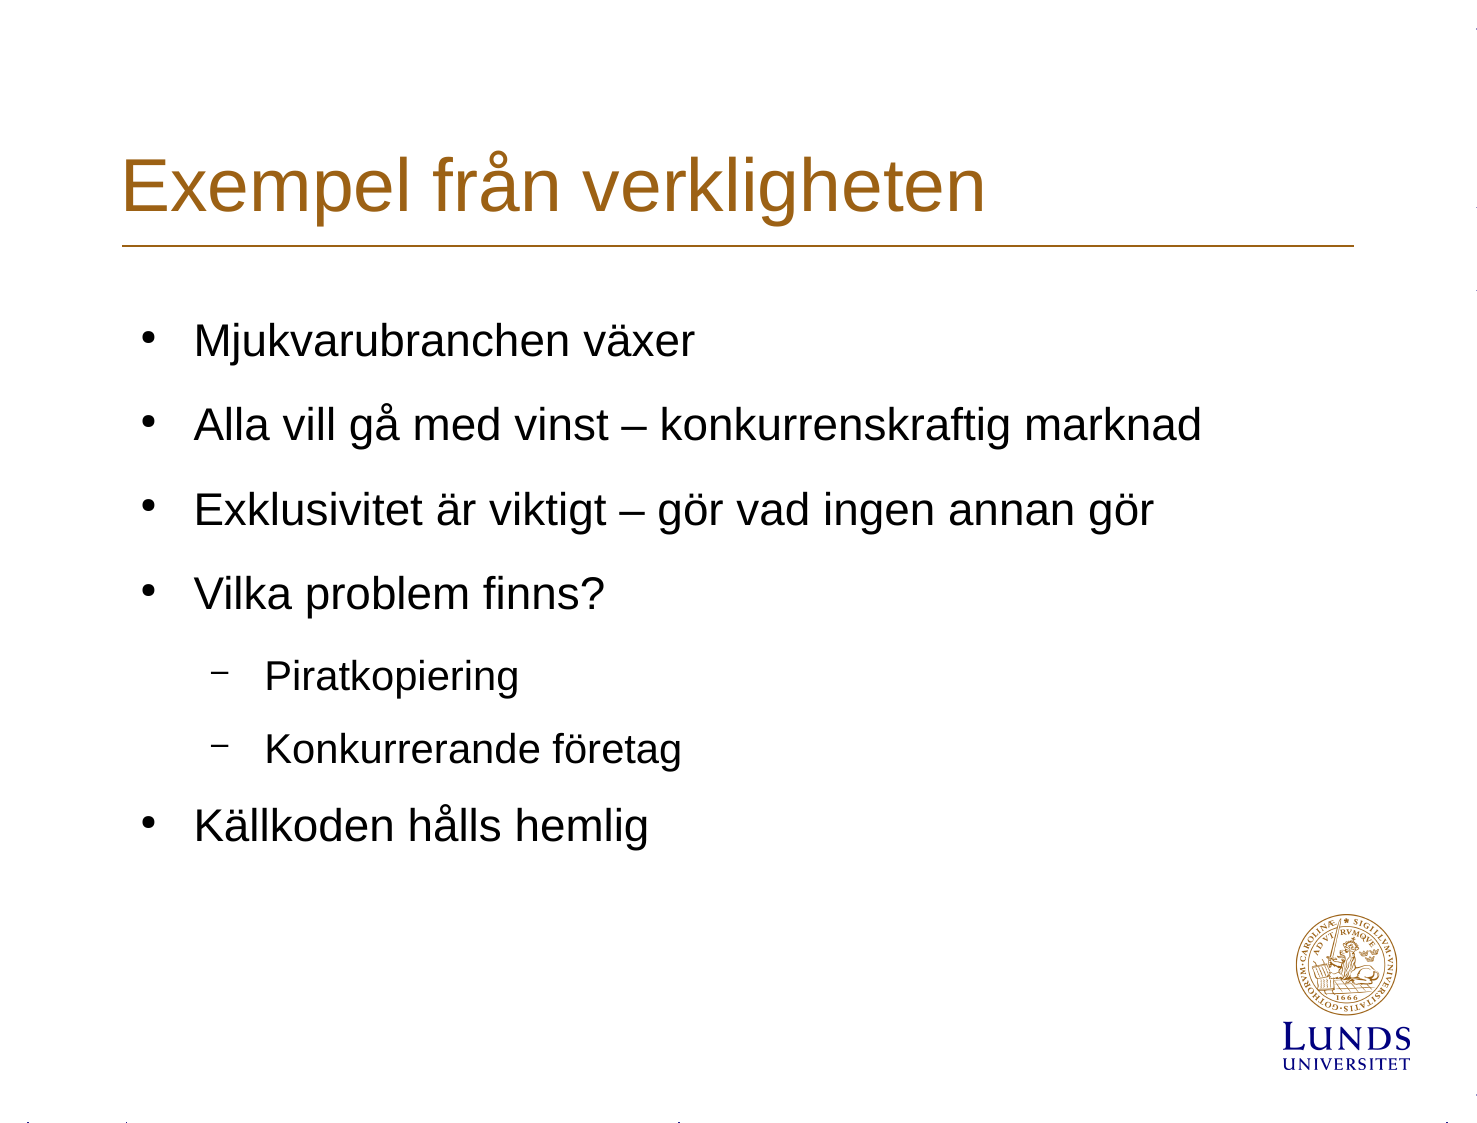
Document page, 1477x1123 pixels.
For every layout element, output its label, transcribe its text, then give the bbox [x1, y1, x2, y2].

list Mjukvarubranchen växer Alla vill gå med vinst – konkurrenskraftig marknad Exklusivitet är viktigt – gör vad ingen annan gör Vilka problem finns? Piratkopiering Konkurrerande företag Källkoden hålls hemlig [107, 303, 1353, 888]
title Exempel från verkligheten [105, 46, 1354, 234]
picture [1283, 914, 1410, 1070]
